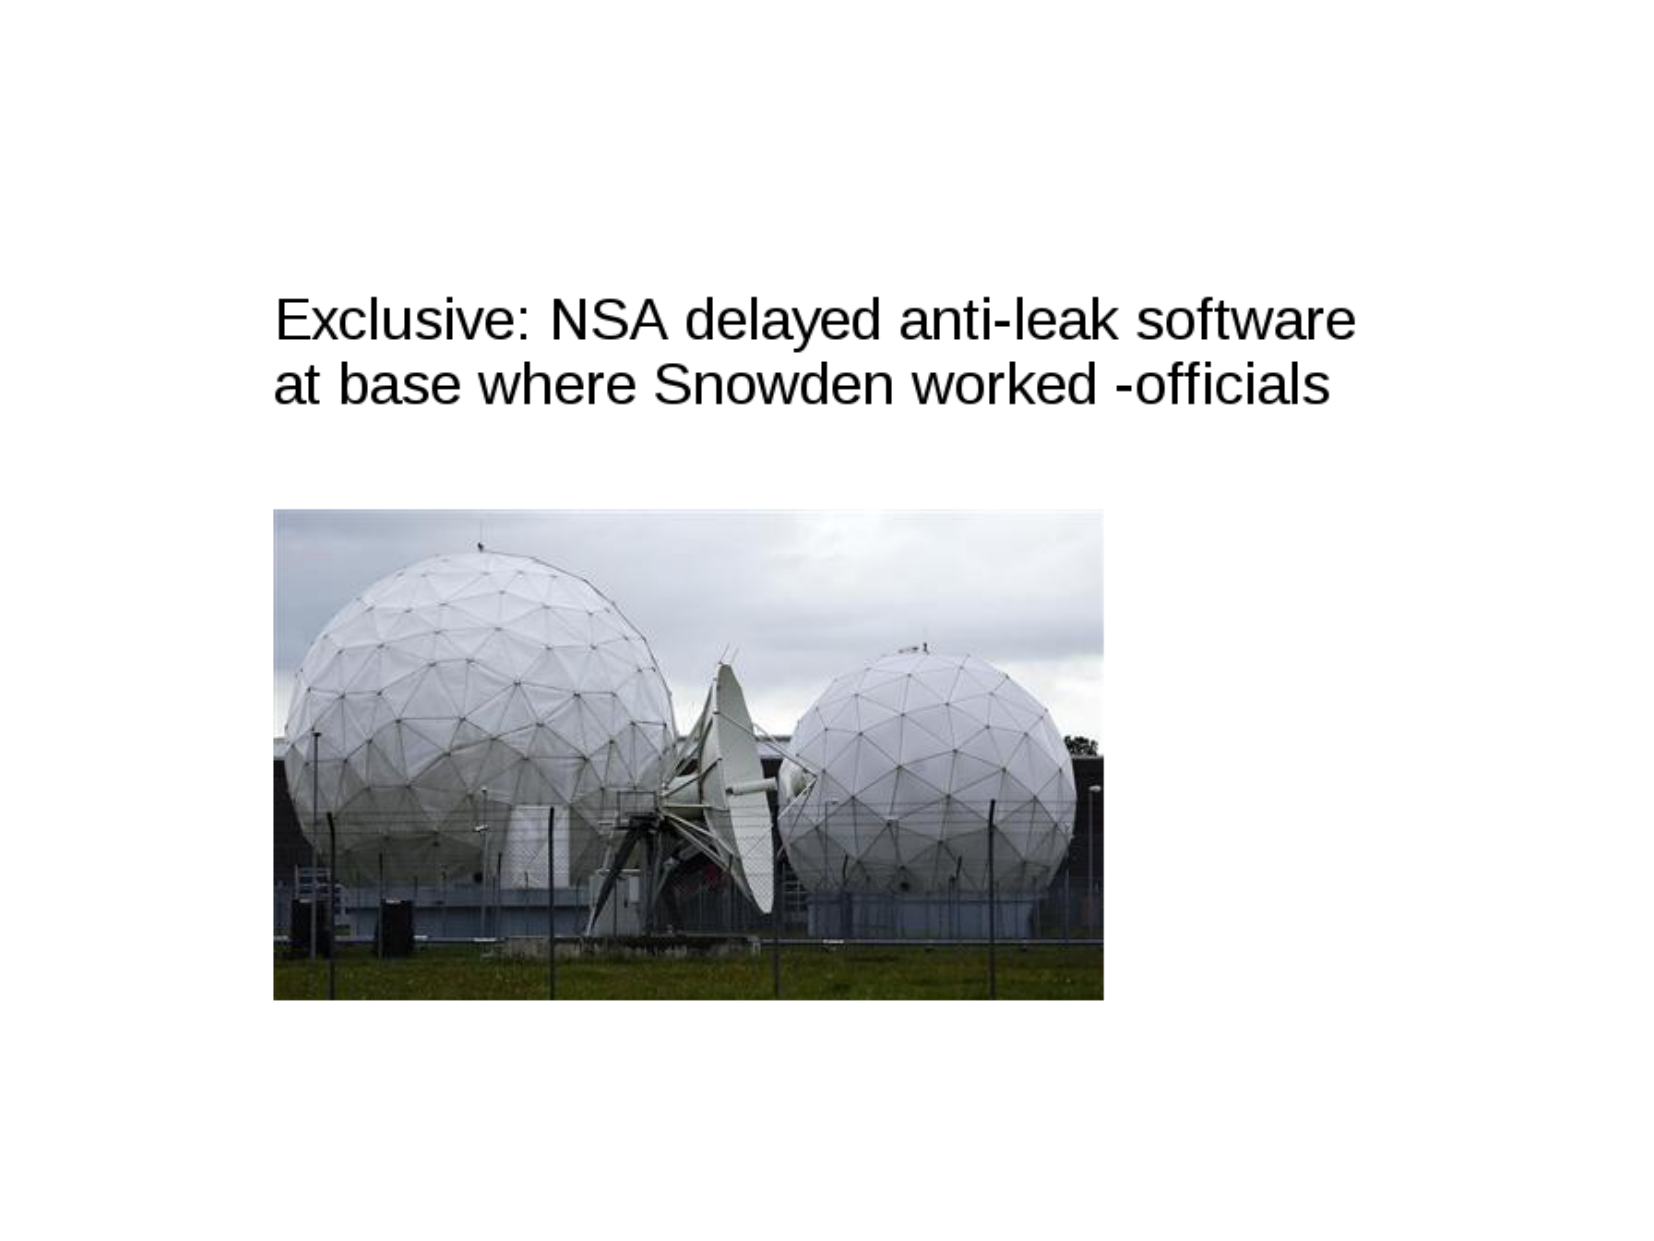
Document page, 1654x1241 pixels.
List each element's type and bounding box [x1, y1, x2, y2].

picture [272, 290, 1381, 1010]
